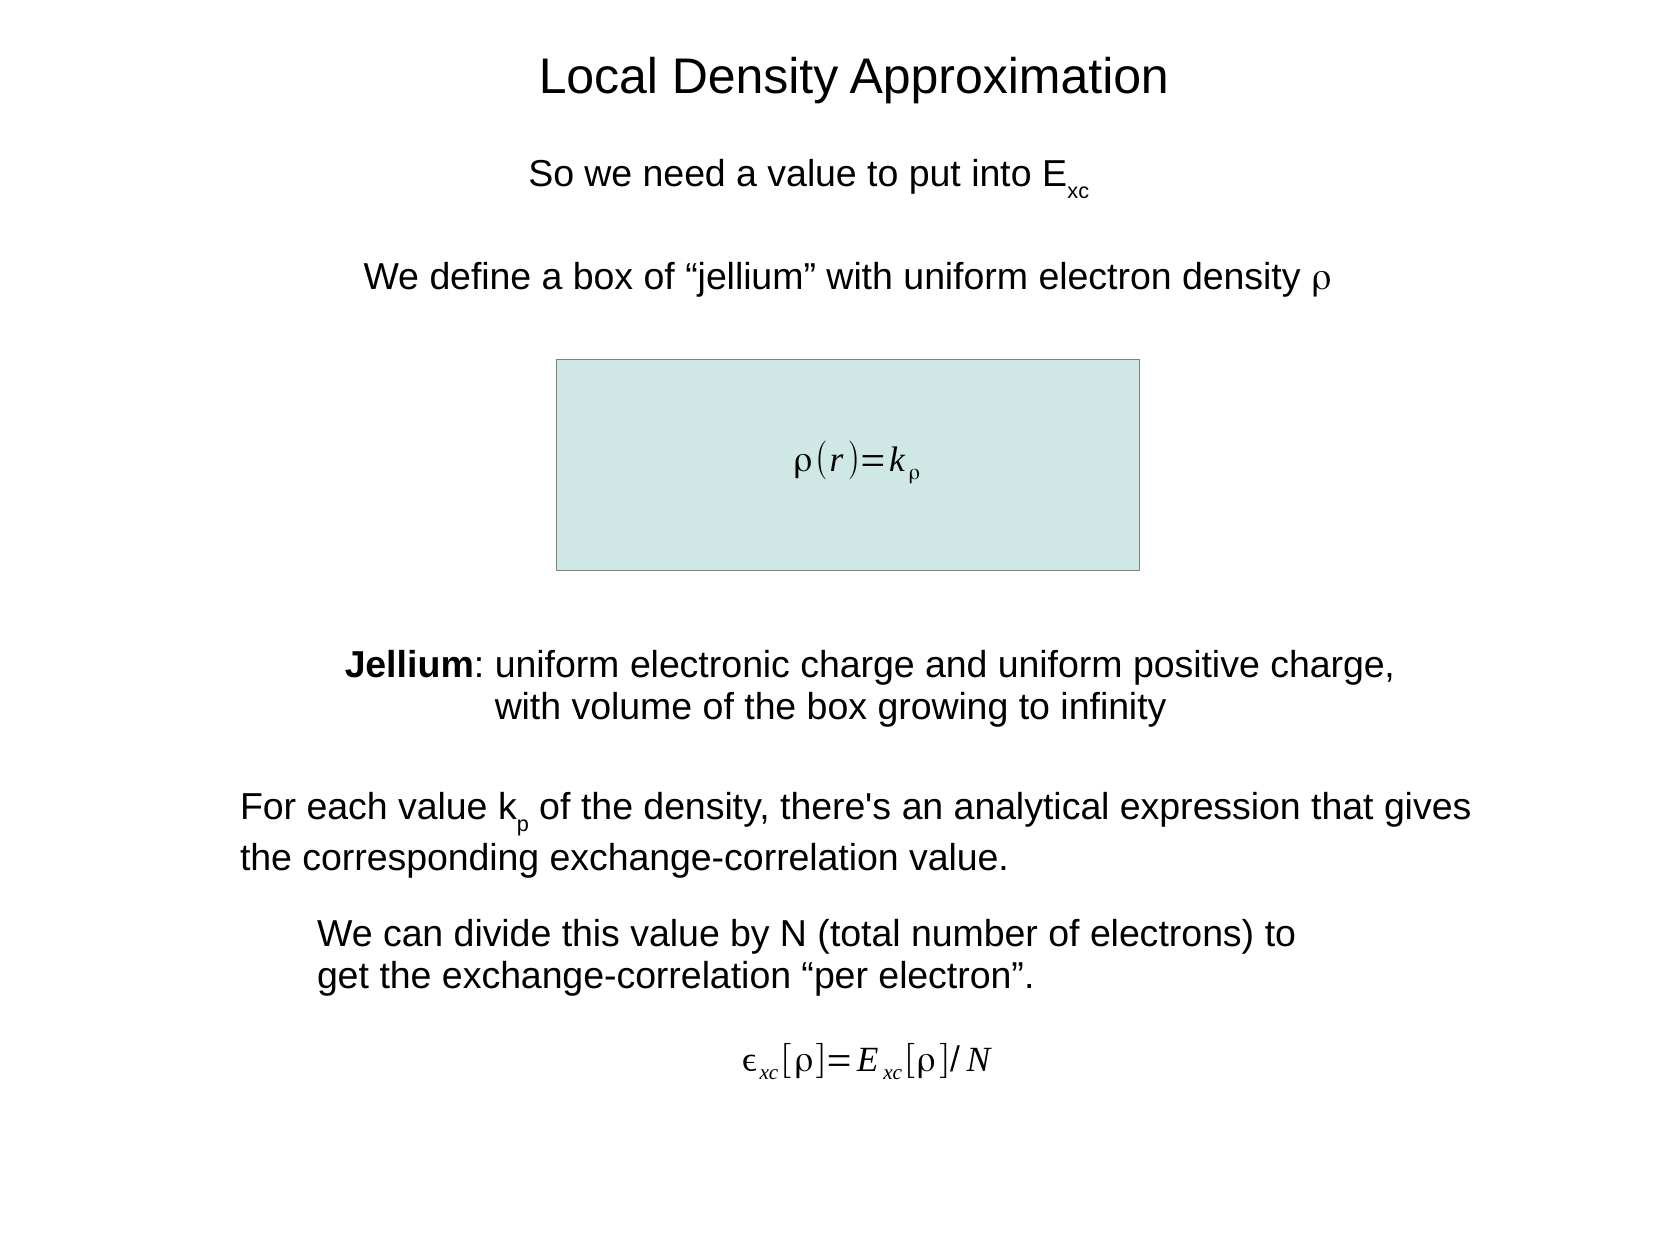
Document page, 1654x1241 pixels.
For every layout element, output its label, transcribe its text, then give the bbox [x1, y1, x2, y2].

text_box So we need a value to put into Exc [513, 144, 1105, 211]
text_box Jellium: uniform electronic charge and uniform positive charge, with volume of the box growing to infinity [330, 636, 1413, 736]
text_box We can divide this value by N (total number of electrons) to get the exchange-correlation “per electron”. [302, 905, 1314, 1005]
chart [787, 439, 926, 485]
text_box Local Density Approximation [524, 41, 1372, 125]
chart [734, 1039, 1001, 1084]
text_box We define a box of “jellium” with uniform electron density ρ [348, 247, 1349, 318]
text_box For each value kp of the density, there's an analytical expression that gives the corresponding exchange-correlation value. [225, 777, 1489, 886]
text_box [556, 359, 1140, 571]
